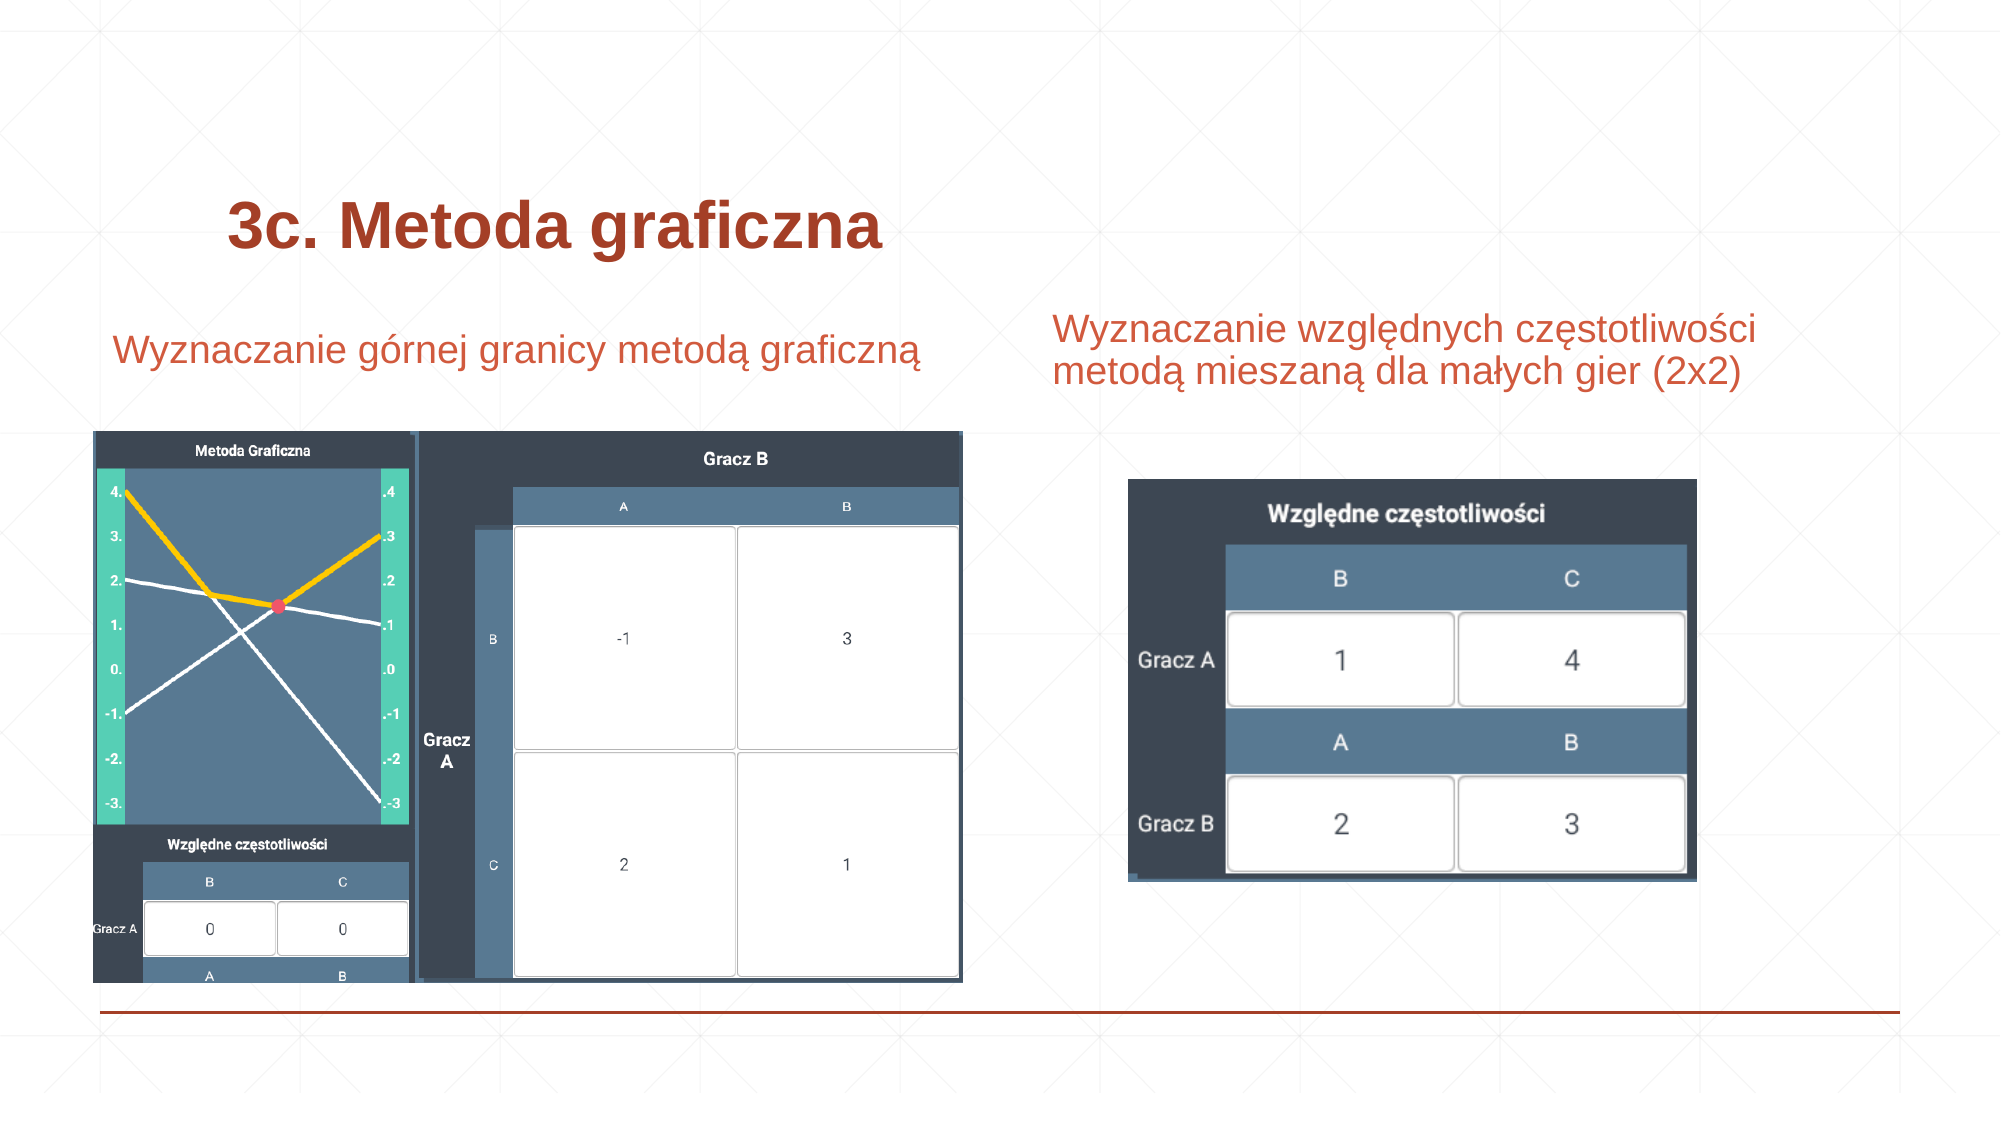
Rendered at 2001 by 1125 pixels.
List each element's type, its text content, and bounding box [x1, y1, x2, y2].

picture [93, 431, 963, 983]
list Wyznaczanie górnej granicy metodą graficzną [97, 298, 963, 404]
title 3c. Metoda graficzna [212, 82, 1788, 271]
picture [1128, 479, 1697, 882]
list Wyznaczanie względnych częstotliwości metodą mieszaną dla małych gier (2x2) [1037, 298, 1788, 404]
